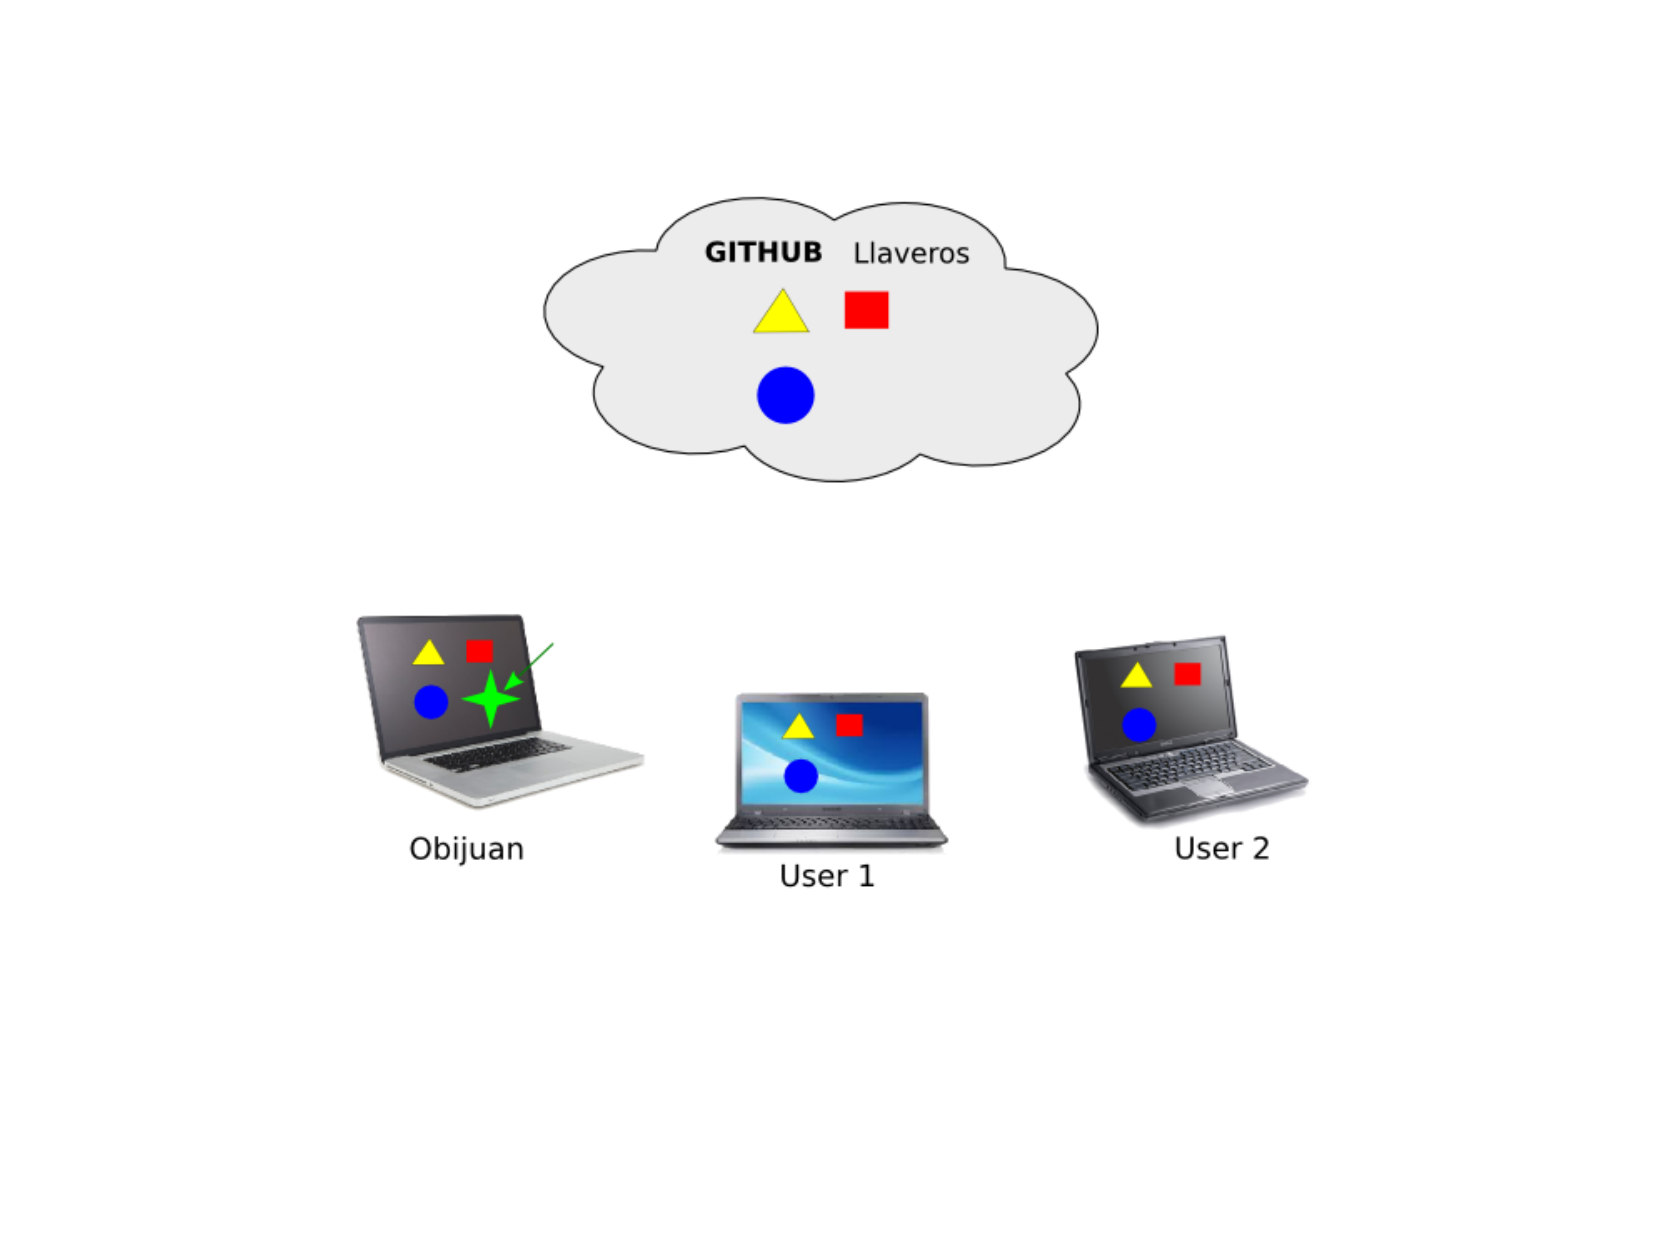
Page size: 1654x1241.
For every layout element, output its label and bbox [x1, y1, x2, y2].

picture [330, 169, 1334, 901]
